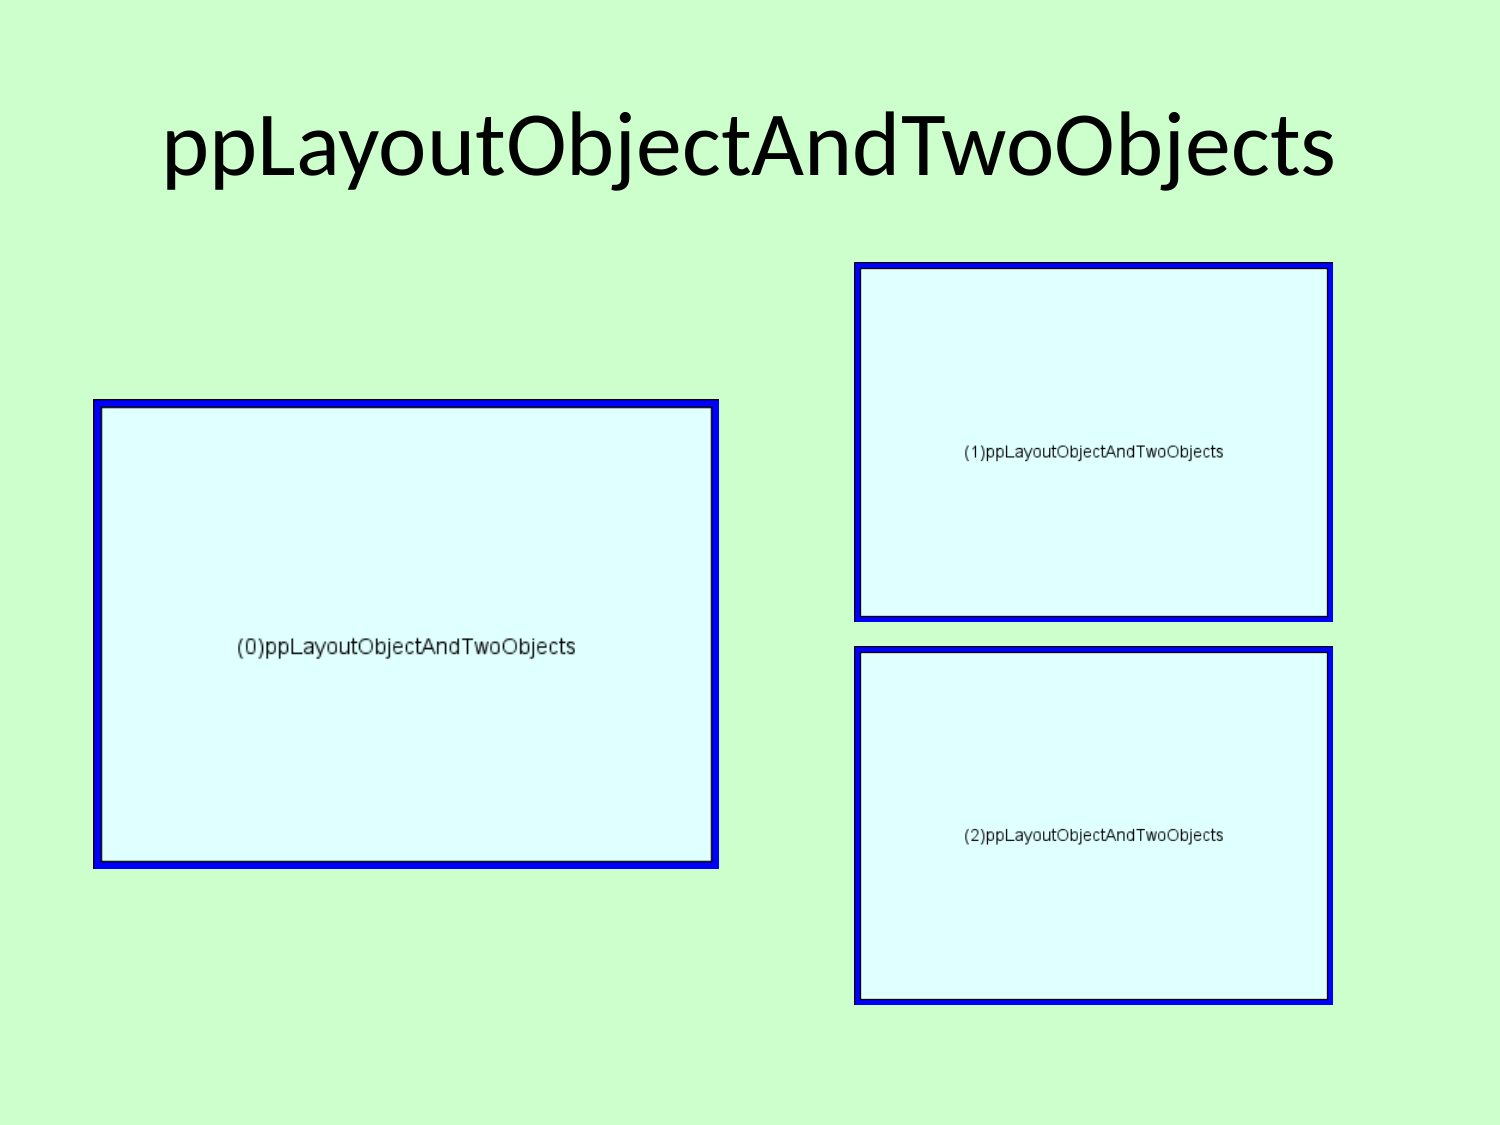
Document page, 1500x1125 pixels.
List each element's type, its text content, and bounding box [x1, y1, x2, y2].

picture [854, 646, 1333, 1006]
title ppLayoutObjectAndTwoObjects [75, 45, 1426, 233]
picture [93, 399, 719, 869]
picture [854, 262, 1333, 622]
